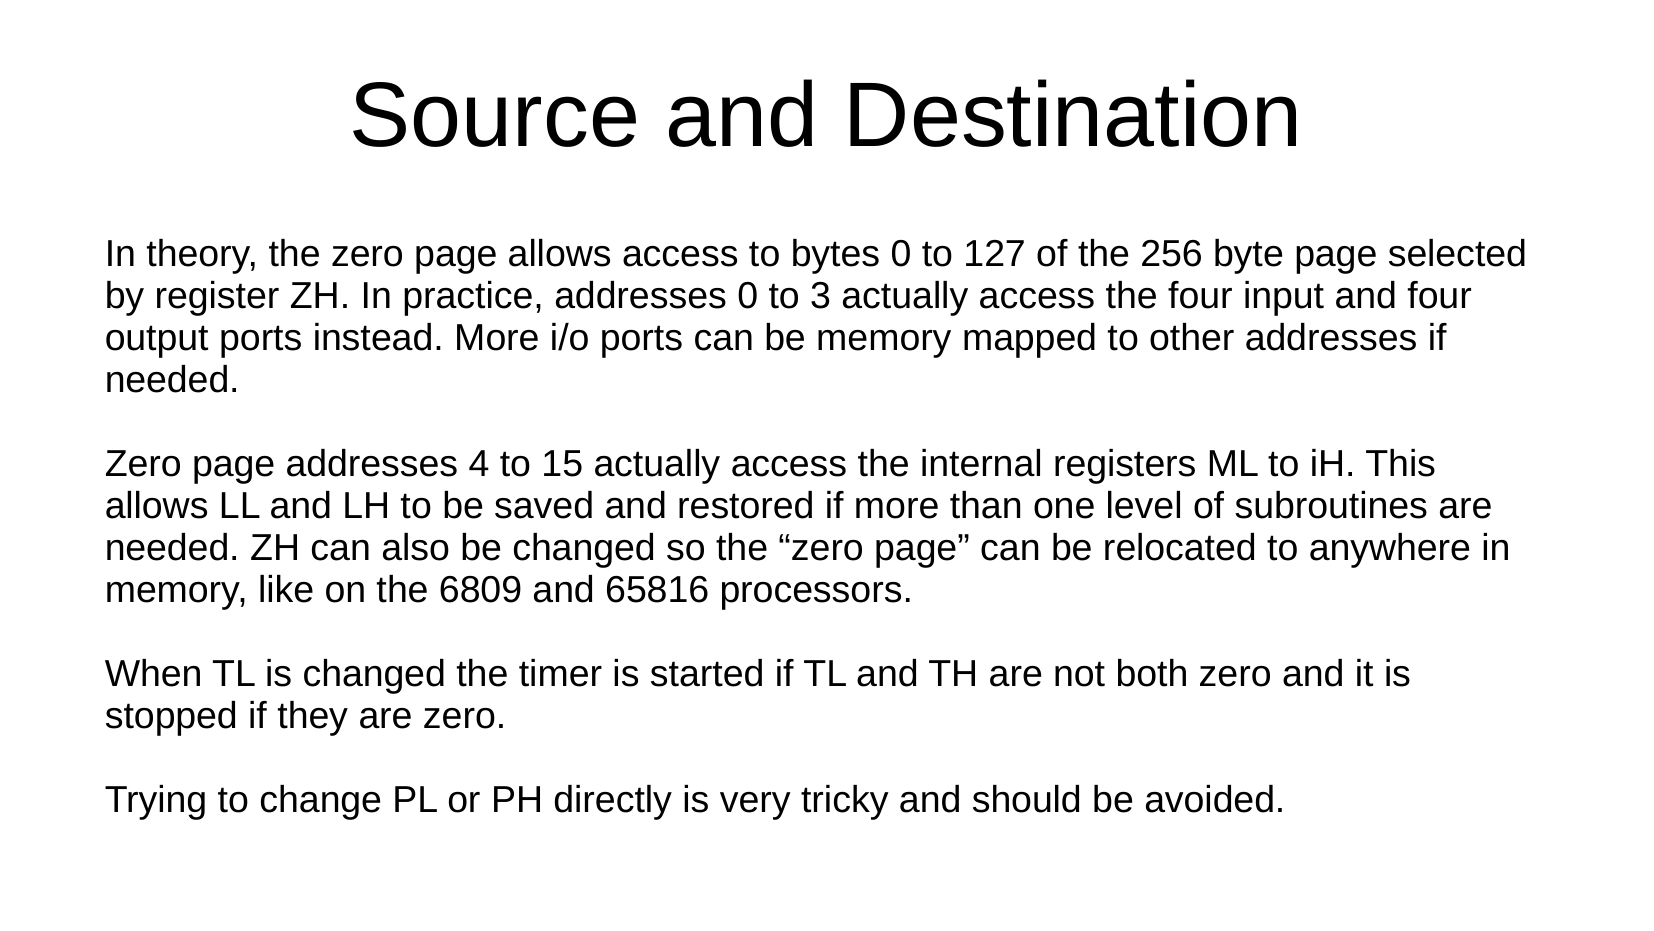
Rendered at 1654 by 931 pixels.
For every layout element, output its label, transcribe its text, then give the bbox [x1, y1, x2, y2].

text_box In theory, the zero page allows access to bytes 0 to 127 of the 256 byte page selected by register ZH. In practice, addresses 0 to 3 actually access the four input and four output ports instead. More i/o ports can be memory mapped to other addresses if needed. Zero page addresses 4 to 15 actually access the internal registers ML to iH. This allows LL and LH to be saved and restored if more than one level of subroutines are needed. ZH can also be changed so the “zero page” can be relocated to anywhere in memory, like on the 6809 and 65816 processors. When TL is changed the timer is started if TL and TH are not both zero and it is stopped if they are zero. Trying to change PL or PH directly is very tricky and should be avoided. [90, 225, 1561, 912]
title Source and Destination [82, 37, 1571, 193]
